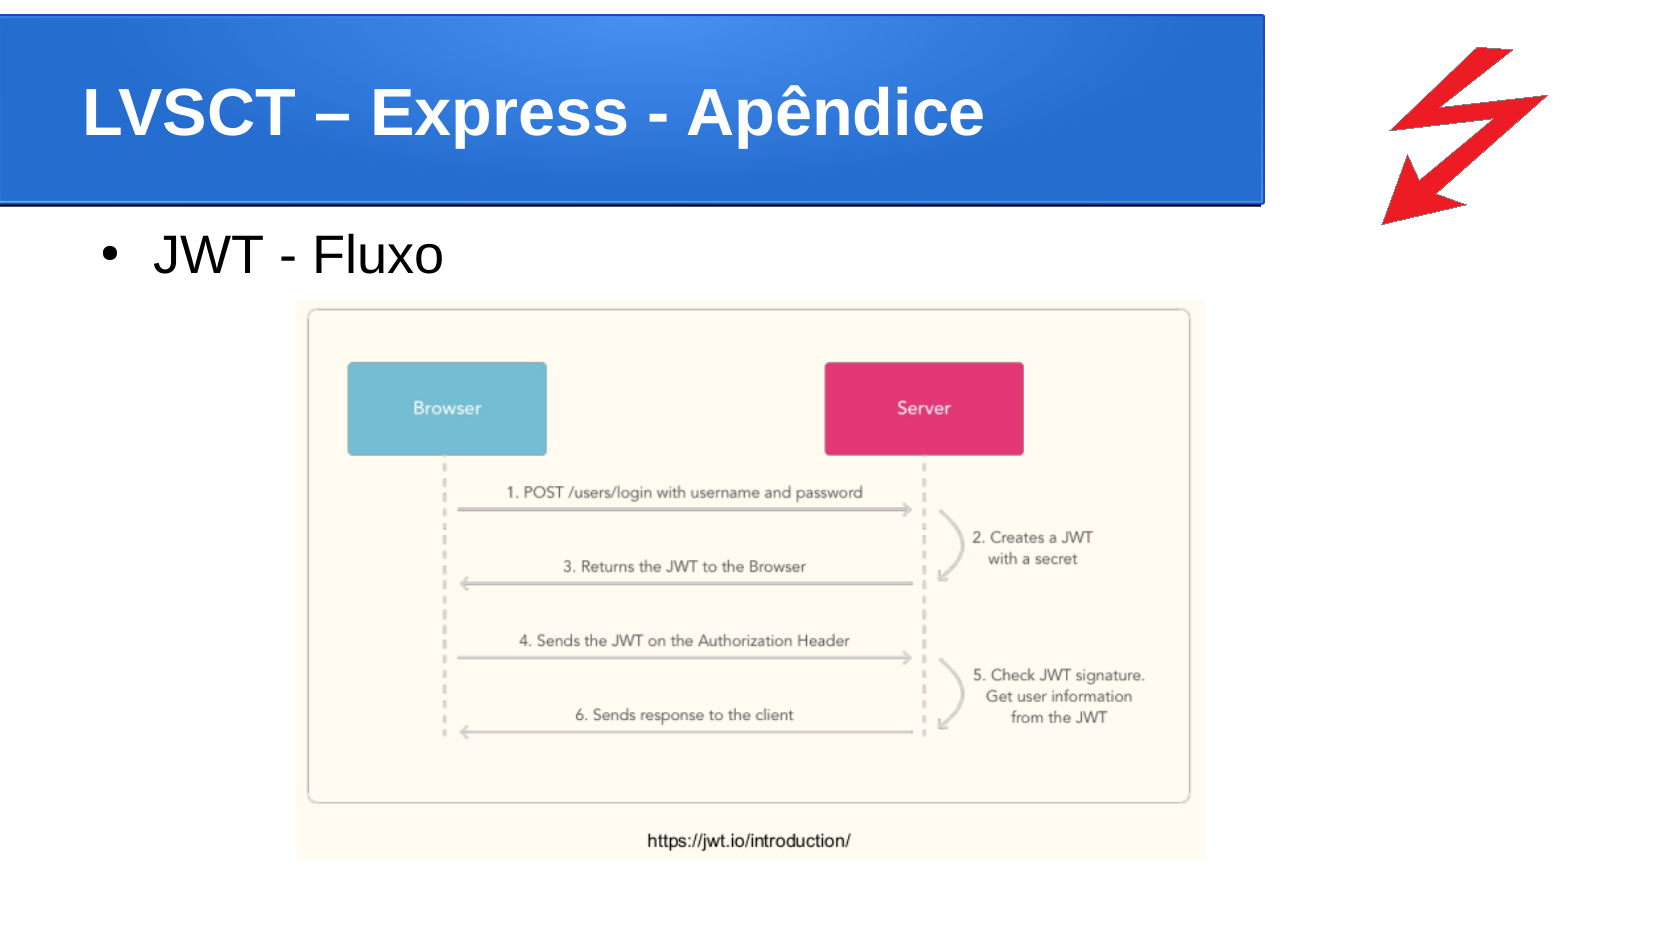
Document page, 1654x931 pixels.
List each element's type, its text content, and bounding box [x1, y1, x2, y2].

picture [296, 300, 1205, 859]
list JWT - Fluxo [82, 224, 1571, 764]
text_box [1381, 47, 1548, 225]
title LVSCT – Express - Apêndice [82, 35, 1235, 189]
